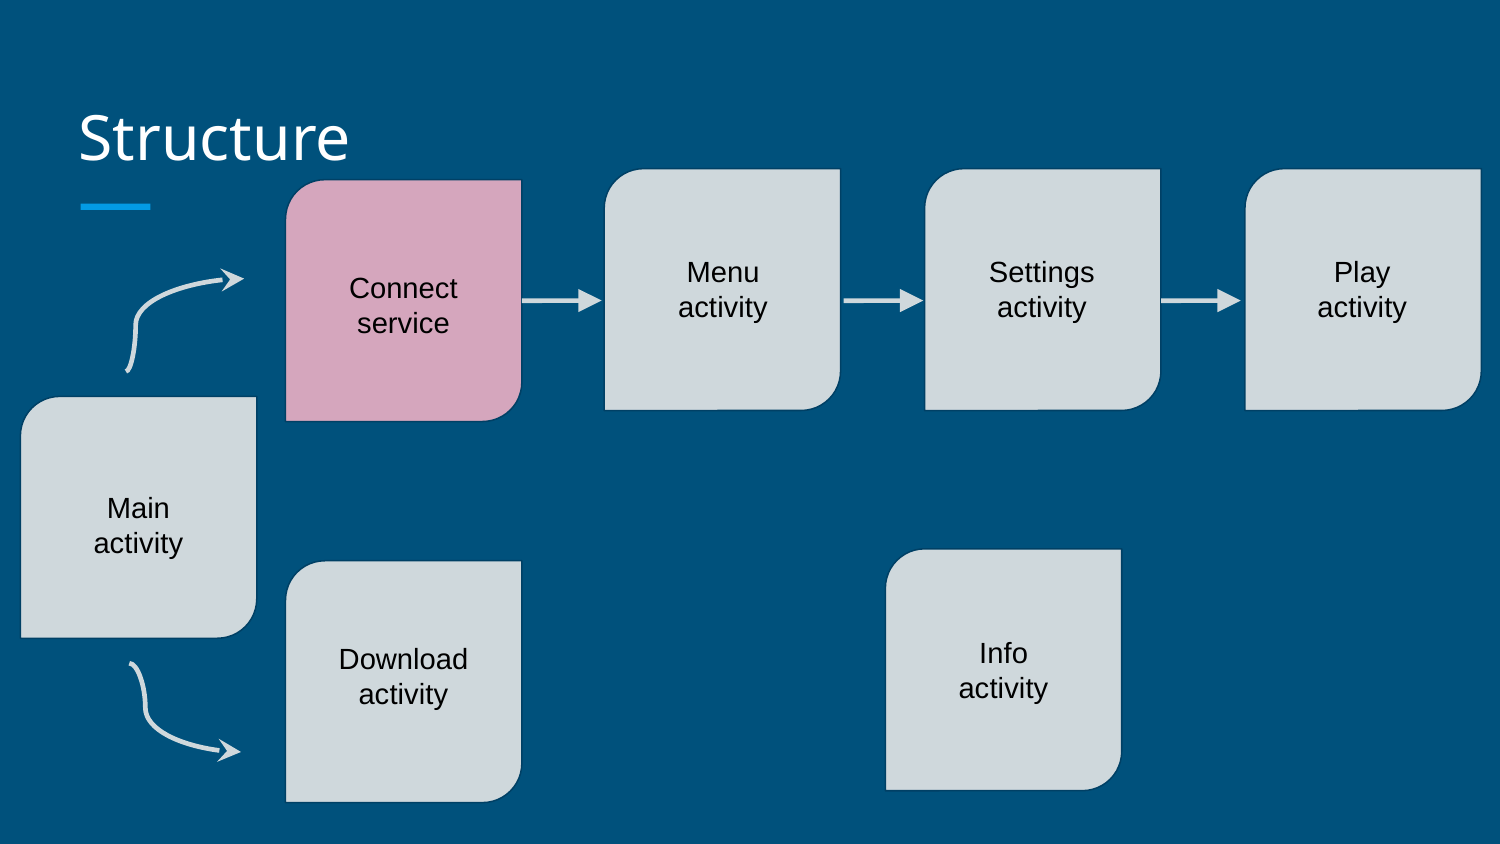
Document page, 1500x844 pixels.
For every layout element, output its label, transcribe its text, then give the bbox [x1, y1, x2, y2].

text_box [924, 188, 1161, 411]
text_box [604, 188, 841, 411]
text_box [1244, 168, 1482, 411]
text_box Download activity [311, 625, 496, 738]
text_box [285, 560, 522, 803]
text_box Menu activity [643, 238, 803, 363]
text_box [20, 396, 257, 639]
text_box [285, 188, 522, 422]
text_box [885, 548, 1122, 791]
title Structure [63, 75, 1437, 188]
text_box Connect service [311, 254, 496, 379]
text_box Play activity [1282, 238, 1442, 363]
text_box Info activity [935, 619, 1072, 744]
text_box Settings activity [962, 238, 1122, 363]
text_box Main activity [70, 474, 207, 587]
